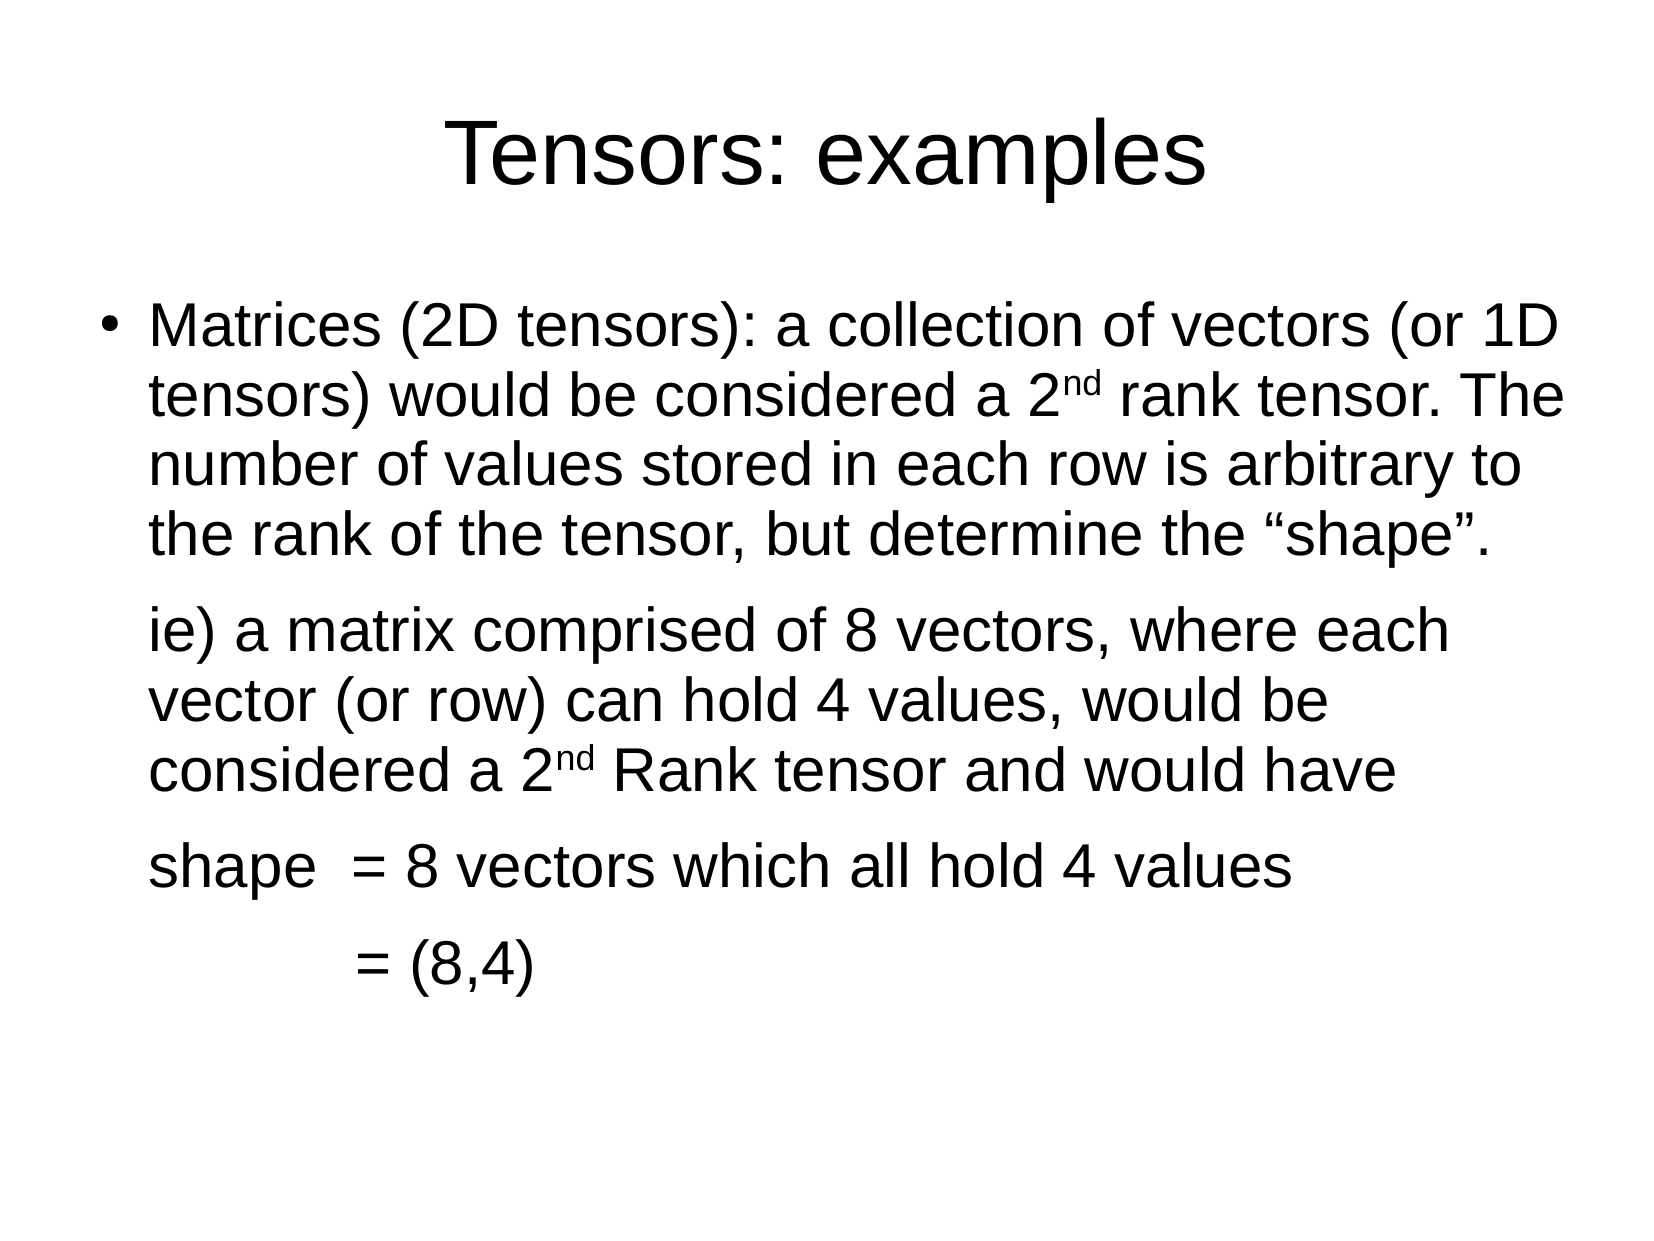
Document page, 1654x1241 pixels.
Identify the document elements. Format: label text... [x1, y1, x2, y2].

title Tensors: examples [82, 49, 1571, 257]
list Matrices (2D tensors): a collection of vectors (or 1D tensors) would be considered a 2nd rank tensor. The number of values stored in each row is arbitrary to the rank of the tensor, but determine the “shape”. ie) a matrix comprised of 8 vectors, where each vector (or row) can hold 4 values, would be considered a 2nd Rank tensor and would have shape = 8 vectors which all hold 4 values = (8,4) [82, 290, 1571, 1010]
